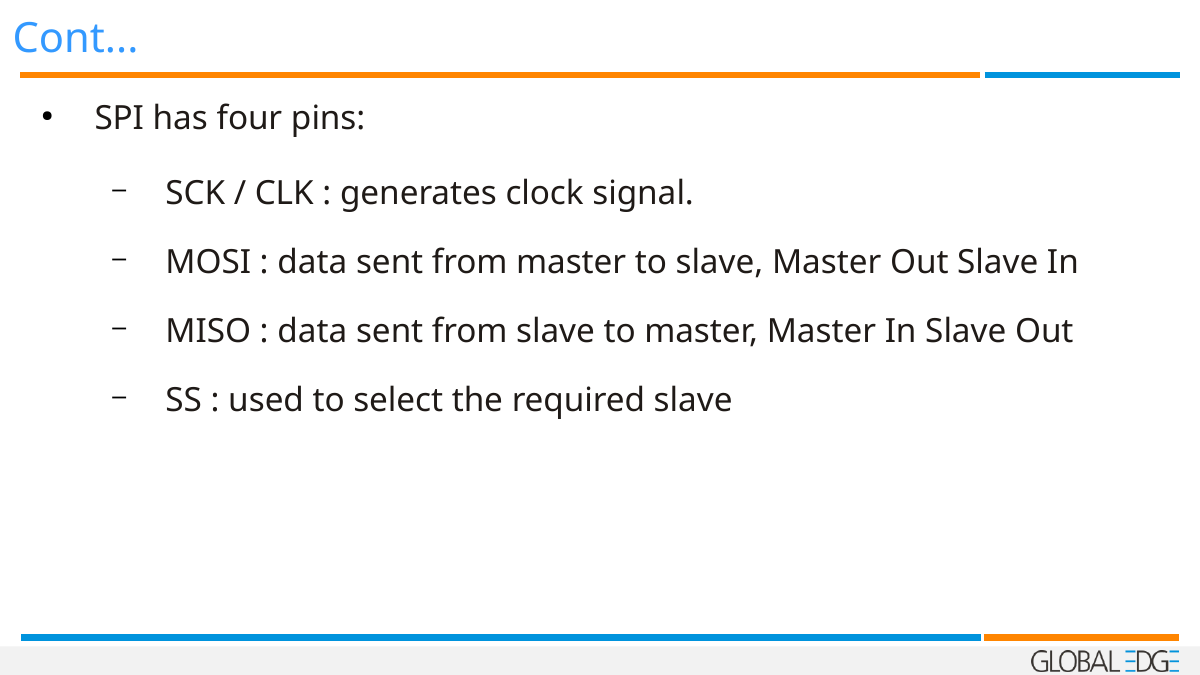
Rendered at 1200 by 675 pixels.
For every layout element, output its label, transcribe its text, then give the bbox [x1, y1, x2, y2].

list SPI has four pins: SCK / CLK : generates clock signal. MOSI : data sent from master to slave, Master Out Slave In MISO : data sent from slave to master, Master In Slave Out SS : used to select the required slave [23, 94, 1170, 603]
title Cont... [12, 9, 1088, 63]
picture [1031, 650, 1179, 672]
